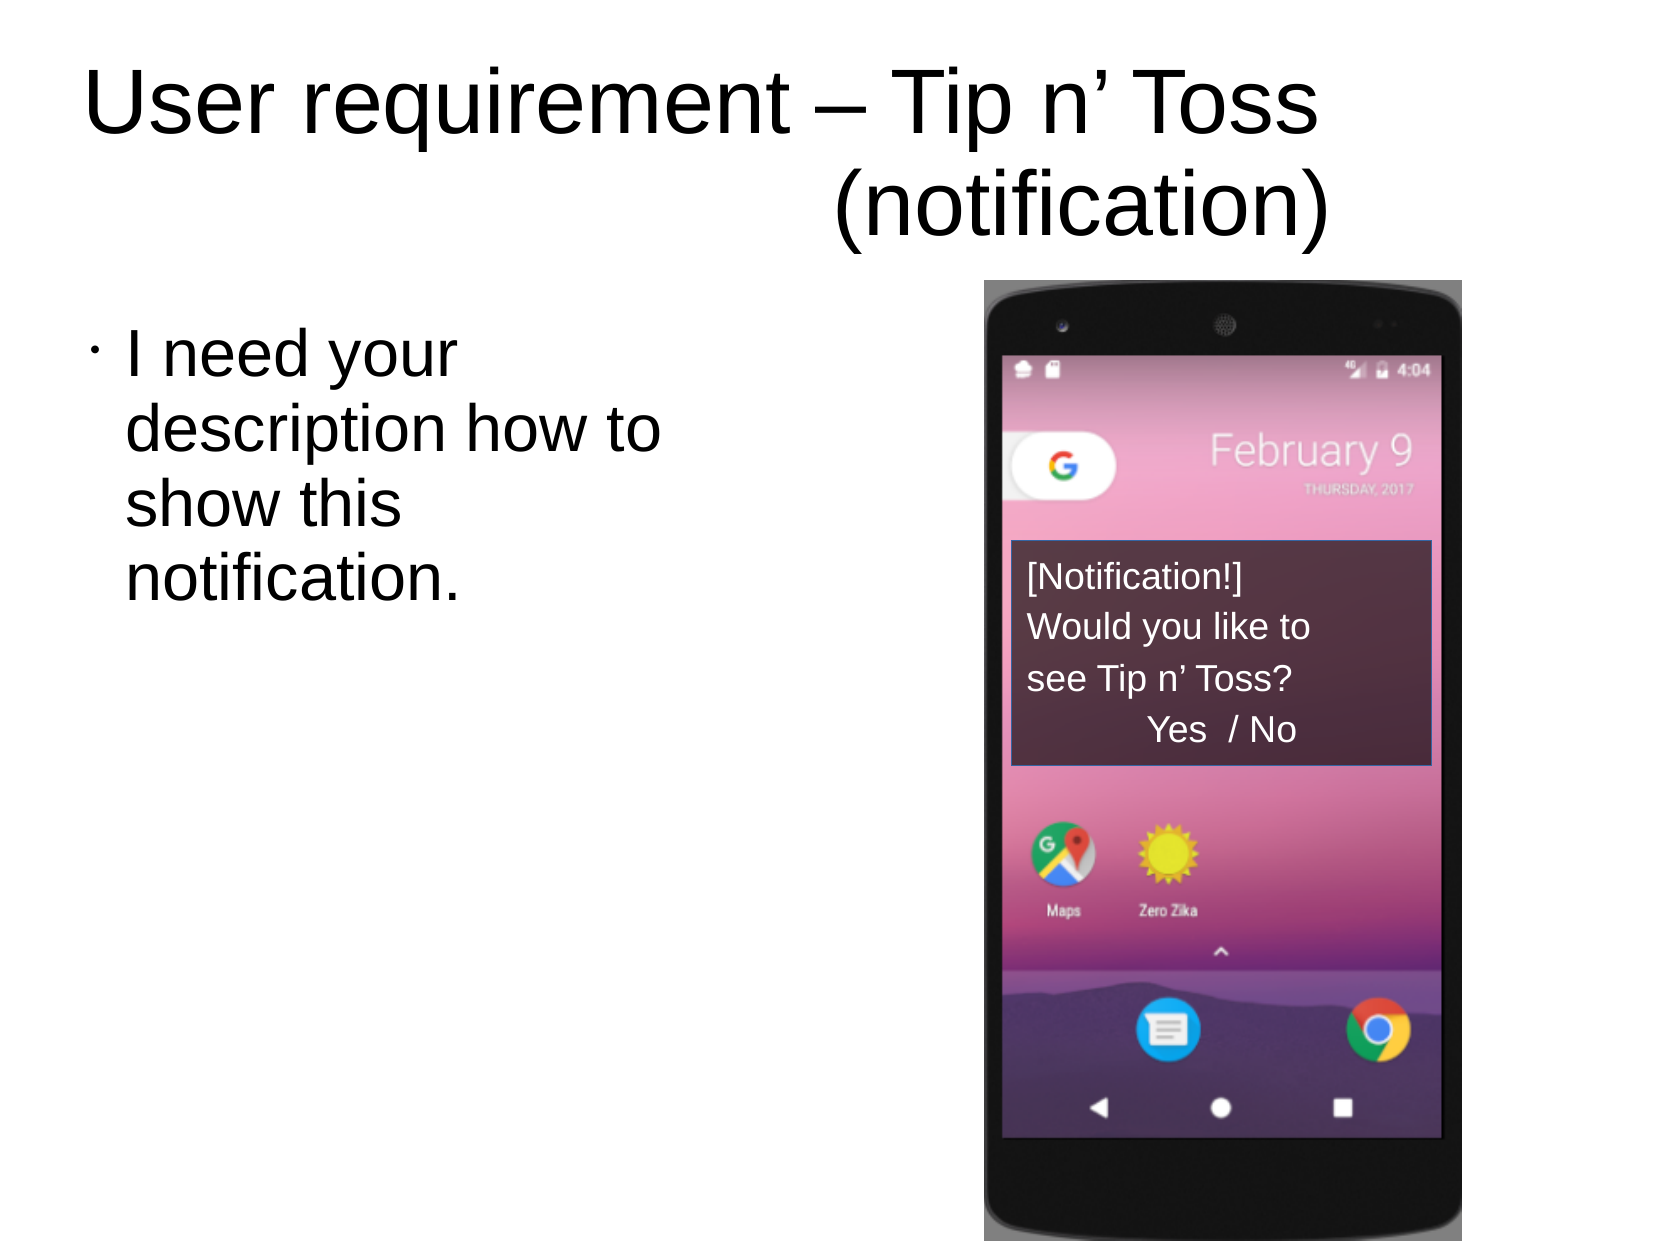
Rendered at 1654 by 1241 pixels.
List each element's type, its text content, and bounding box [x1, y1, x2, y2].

text_box [Notification!] Would you like to see Tip n’ Toss? Yes / No [1011, 540, 1432, 766]
picture [984, 280, 1462, 1241]
text_box I need your description how to show this notification. [90, 315, 668, 1036]
title User requirement – Tip n’ Toss (notification) [82, 49, 1571, 257]
